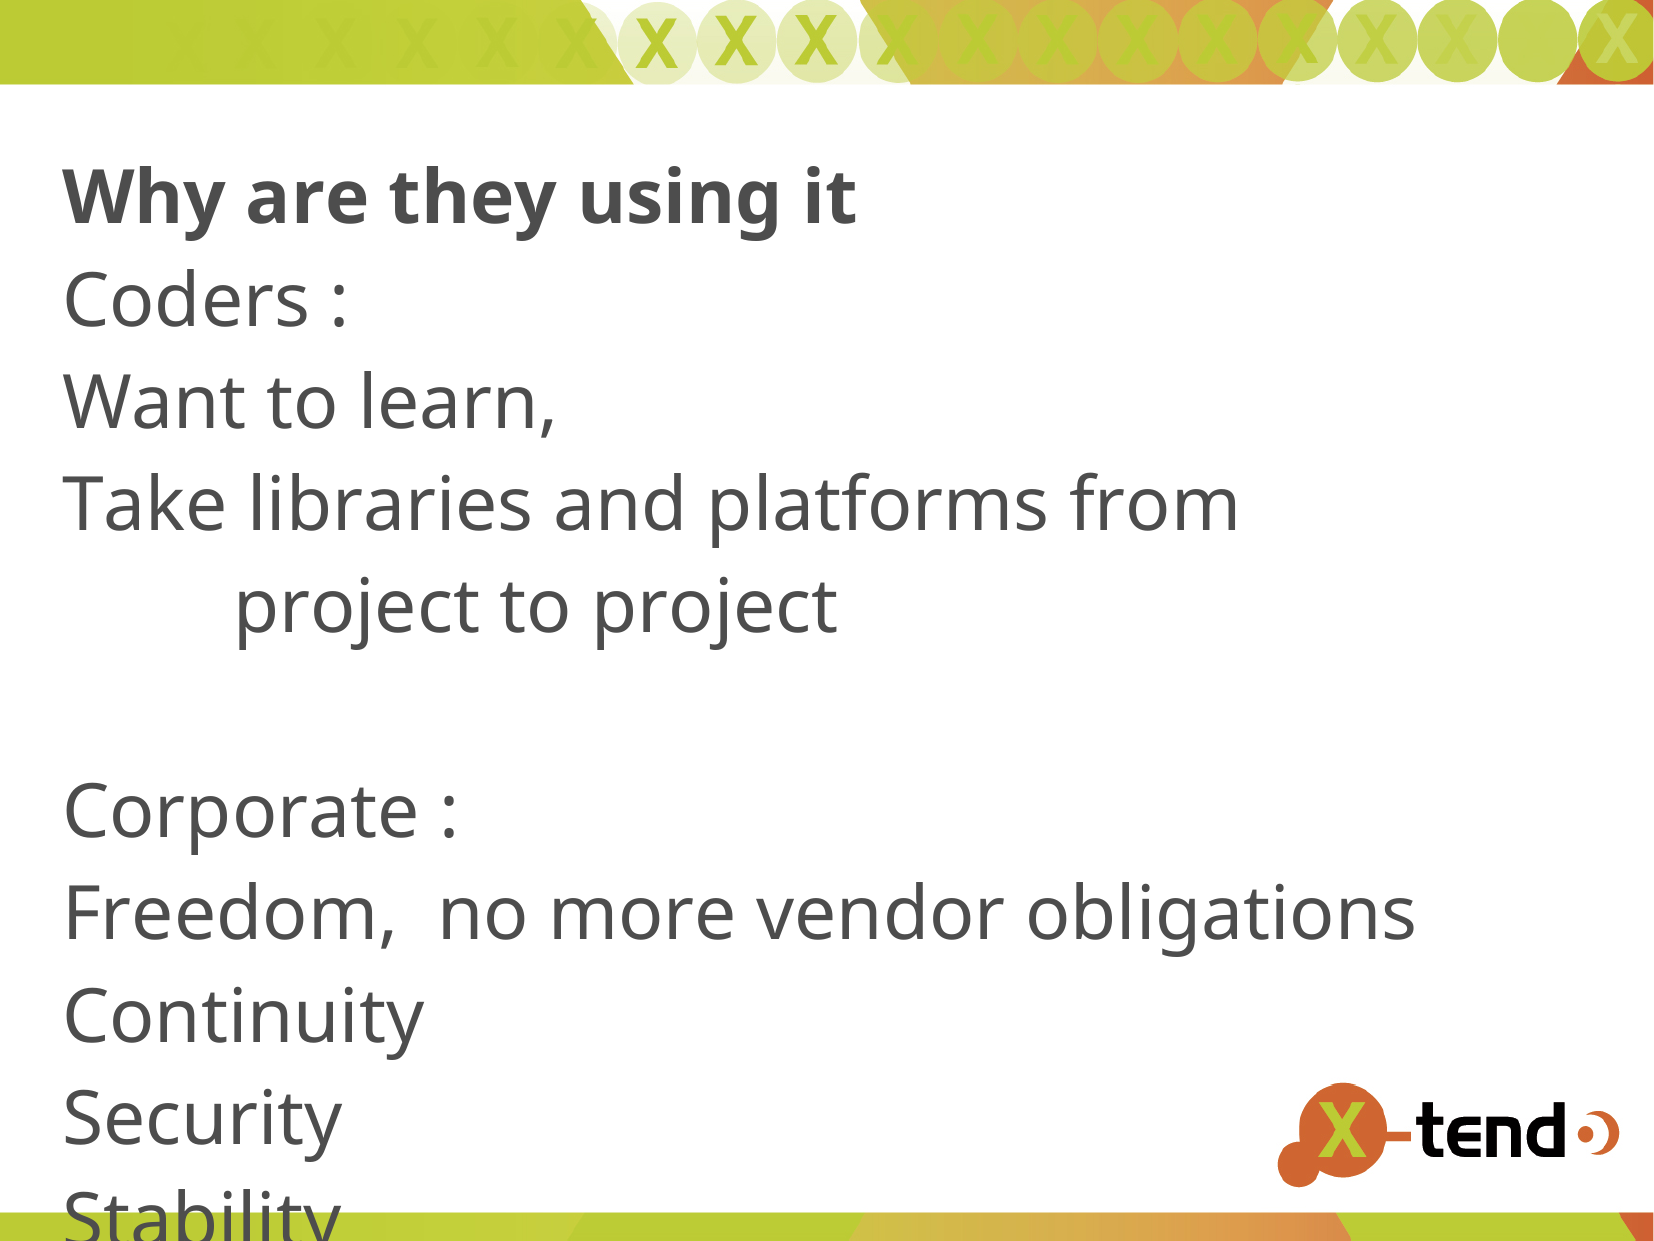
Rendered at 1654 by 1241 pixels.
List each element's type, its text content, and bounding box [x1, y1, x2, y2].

text_box Why are they using it Coders : Want to learn, Take libraries and platforms from project to project Corporate : Freedom, no more vendor obligations Continuity Security Stability [47, 135, 1561, 1241]
picture [0, 0, 1654, 1241]
